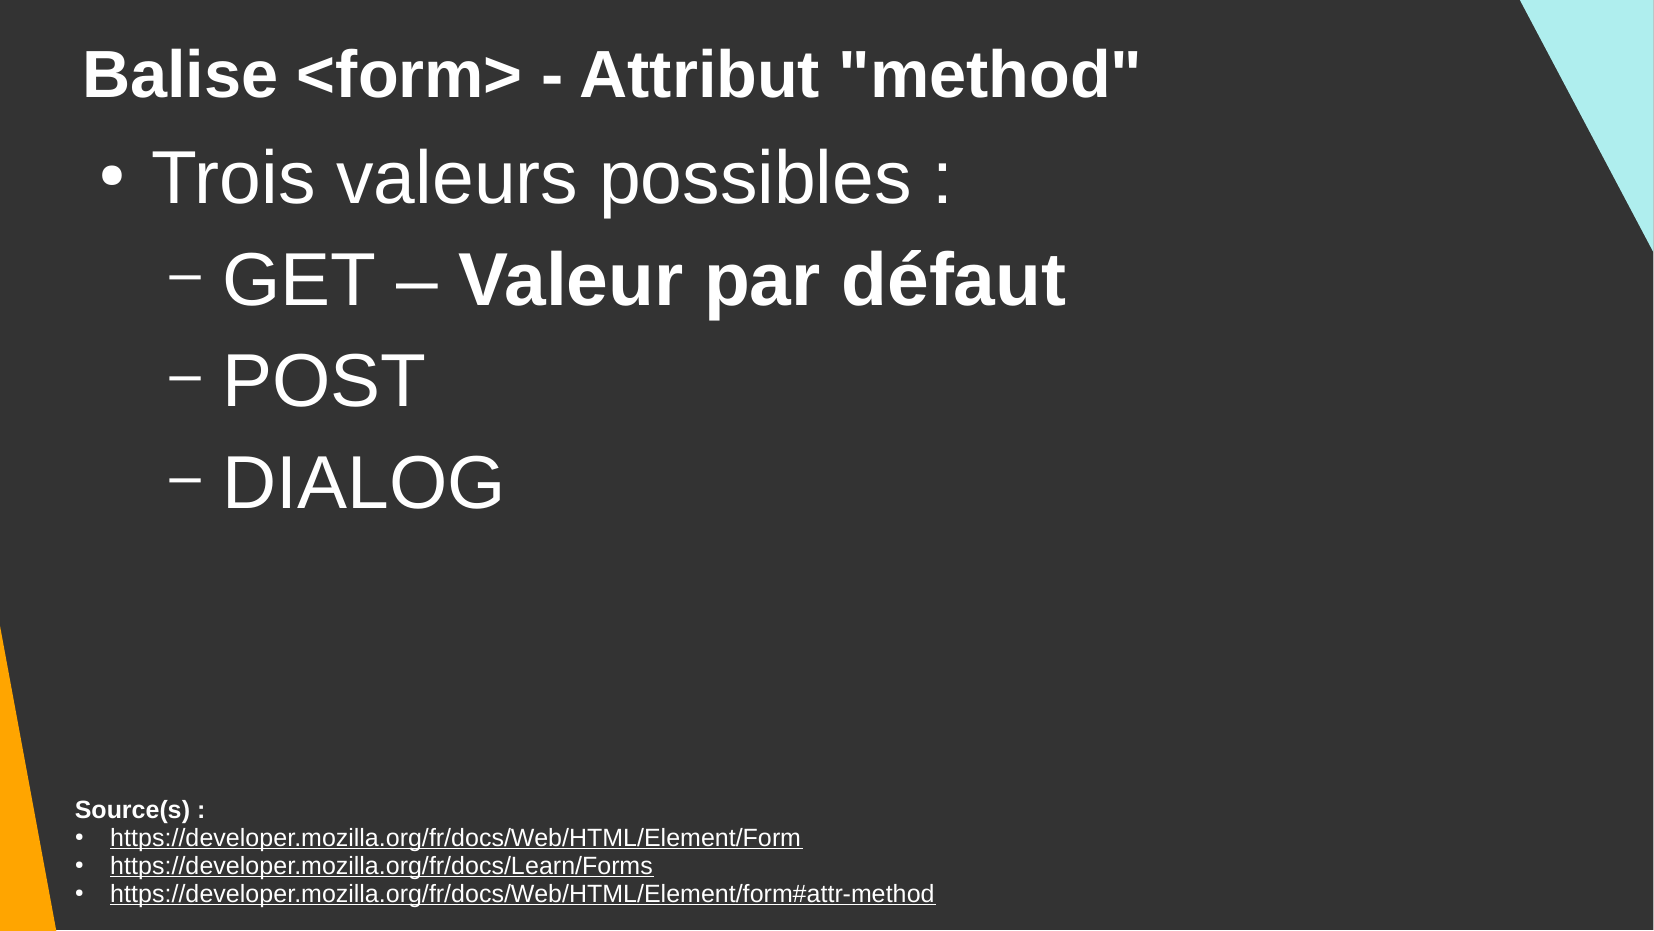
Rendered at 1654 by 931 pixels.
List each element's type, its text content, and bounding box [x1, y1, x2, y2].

text_box [0, 625, 57, 931]
text_box [1519, 0, 1654, 254]
list Trois valeurs possibles : GET – Valeur par défaut POST DIALOG [80, 135, 1605, 615]
text_box Source(s) : https://developer.mozilla.org/fr/docs/Web/HTML/Element/Form https://developer.mozilla.org/fr/docs/Learn/Forms https://developer.mozilla.org/fr/docs/Web/HTML/Element/form#attr-method [60, 788, 1546, 916]
title Balise <form> - Attribut "method" [82, 37, 1571, 114]
